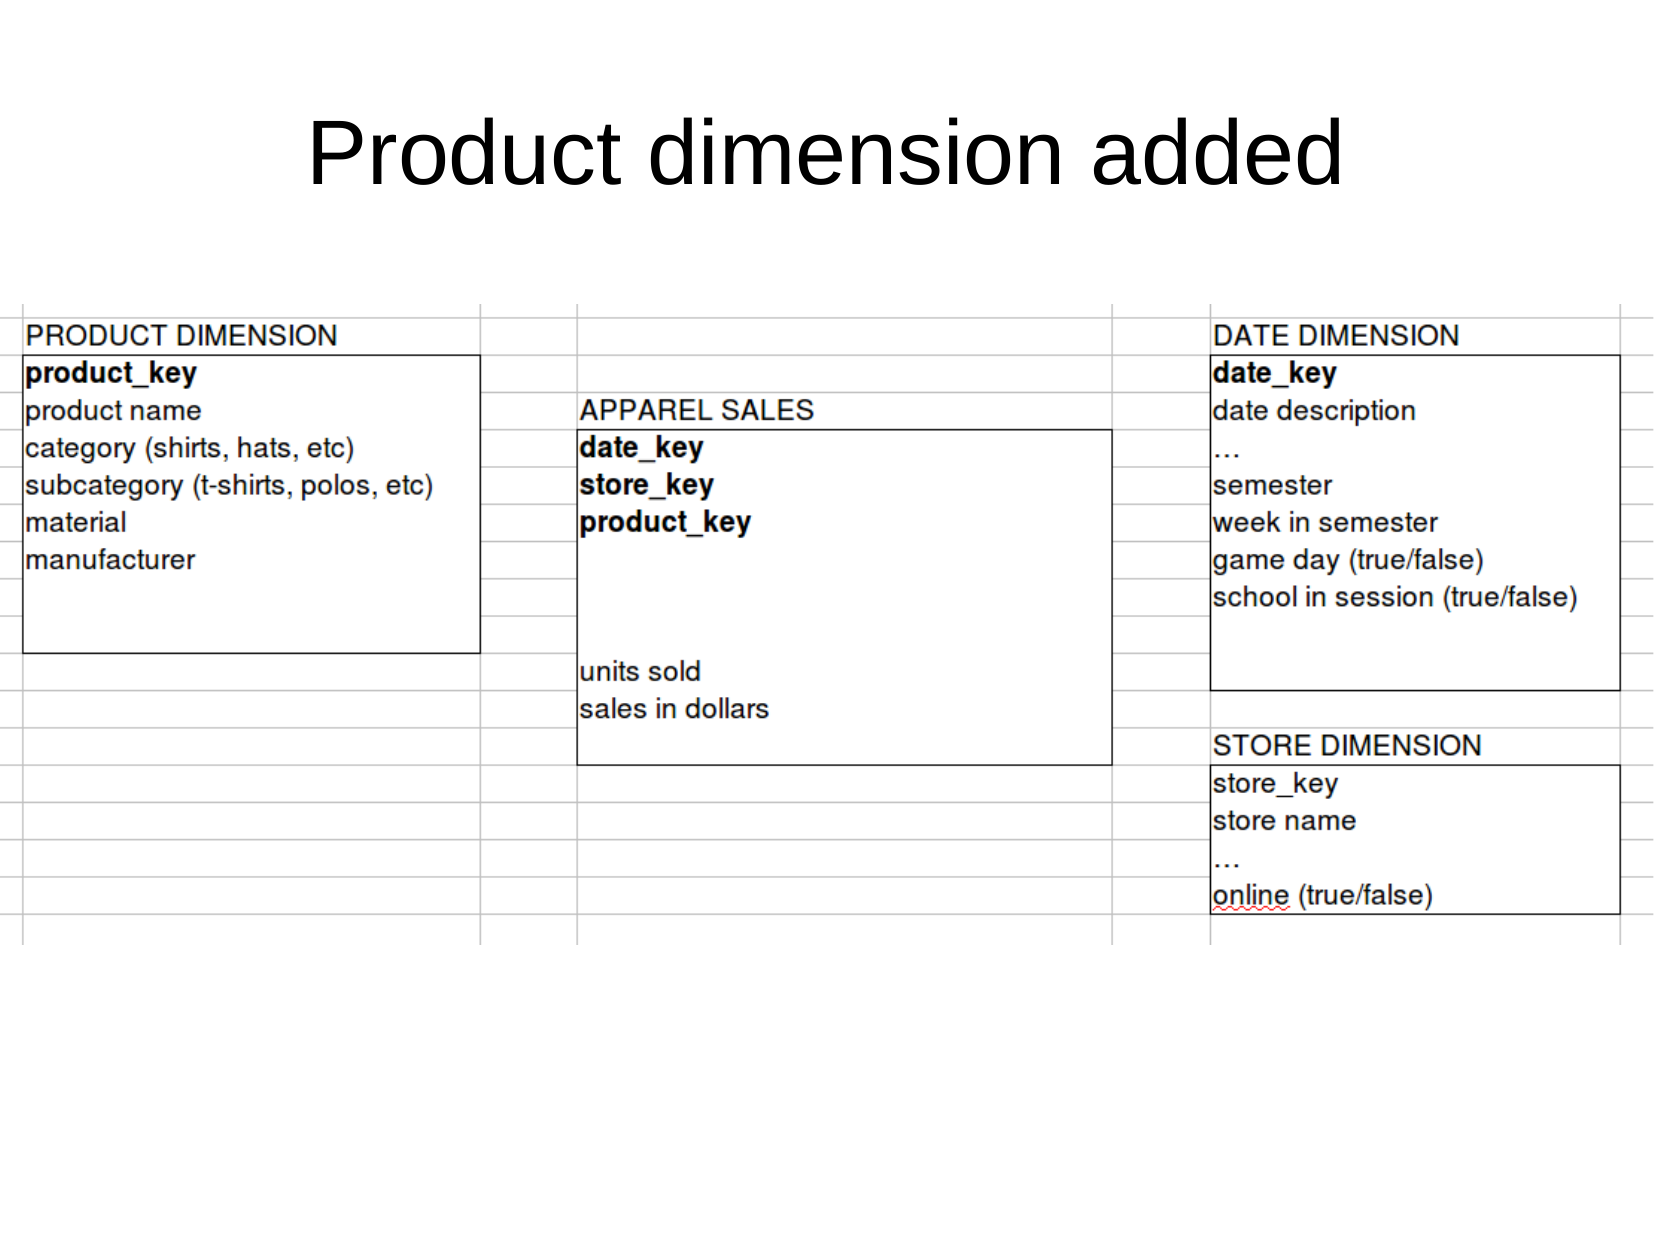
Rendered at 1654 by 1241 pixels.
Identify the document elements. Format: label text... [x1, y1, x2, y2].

picture [0, 304, 1654, 946]
title Product dimension added [82, 49, 1571, 257]
